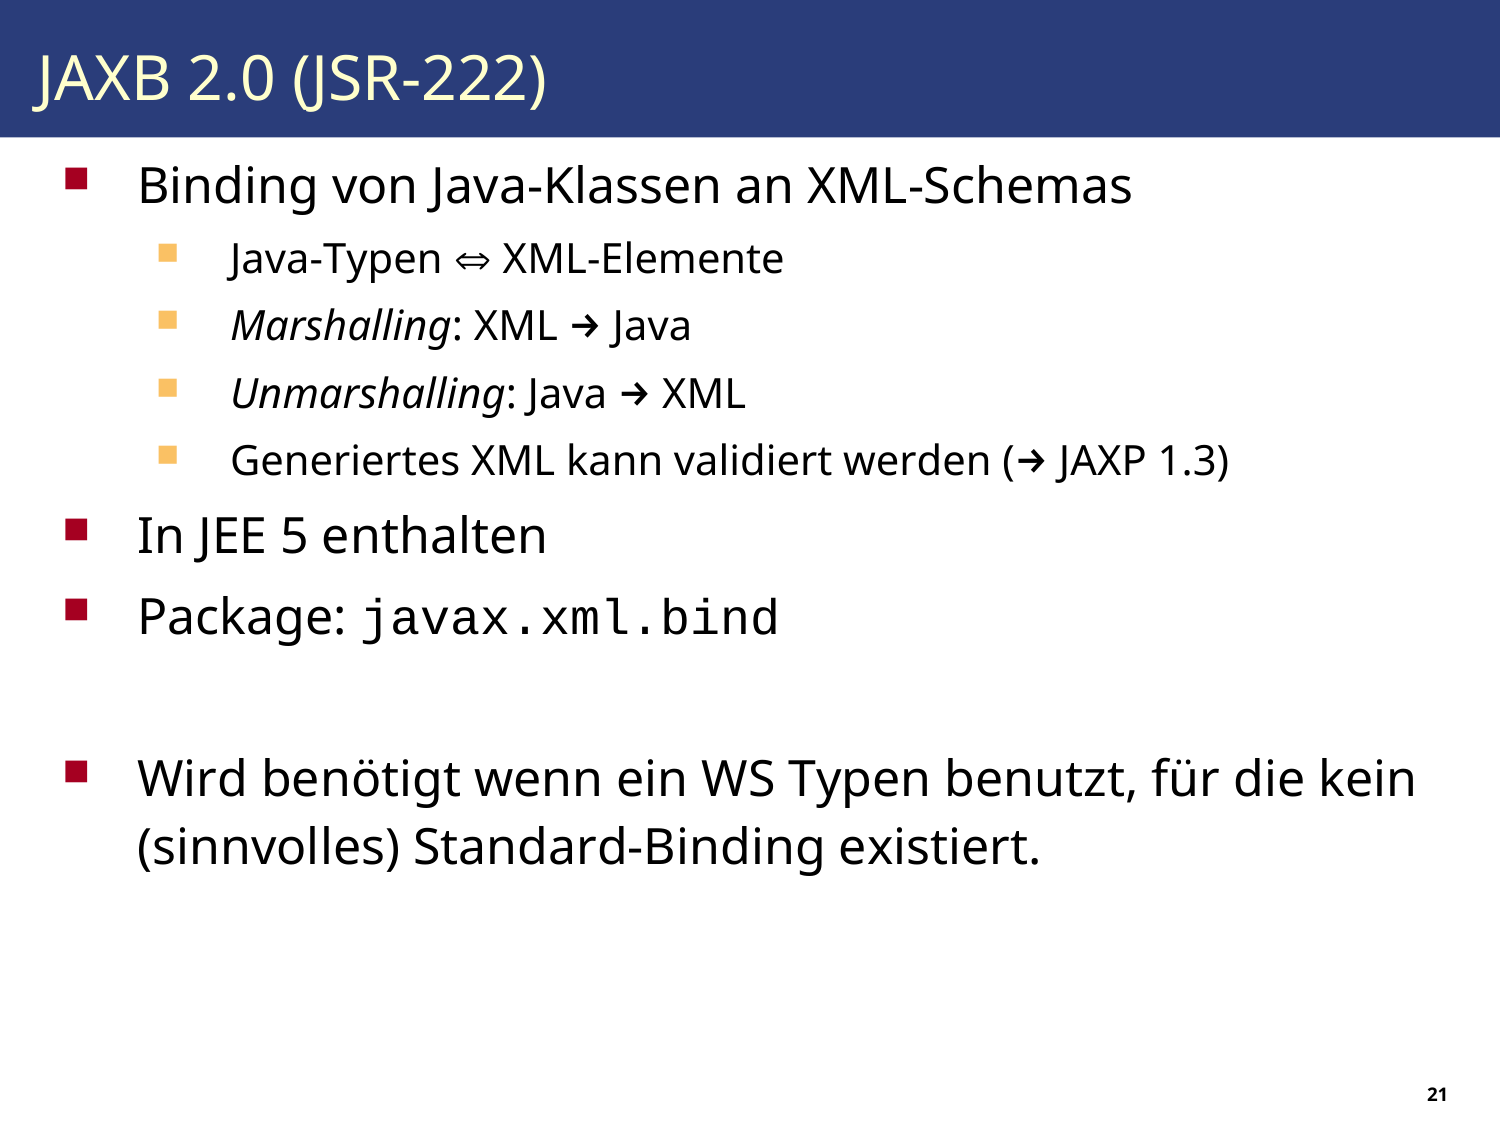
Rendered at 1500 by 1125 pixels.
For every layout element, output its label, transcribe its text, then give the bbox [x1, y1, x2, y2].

list Binding von Java-Klassen an XML-Schemas Java-Typen ⇔ XML-Elemente Marshalling: XML → Java Unmarshalling: Java → XML Generiertes XML kann validiert werden (→ JAXP 1.3) In JEE 5 enthalten Package: javax.xml.bind Wird benötigt wenn ein WS Typen benutzt, für die kein (sinnvolles) Standard-Binding existiert. [62, 149, 1449, 1072]
text_box <Nummer> [1412, 1077, 1500, 1117]
text_box JAXB 2.0 (JSR-222)‏ [37, 0, 1476, 151]
